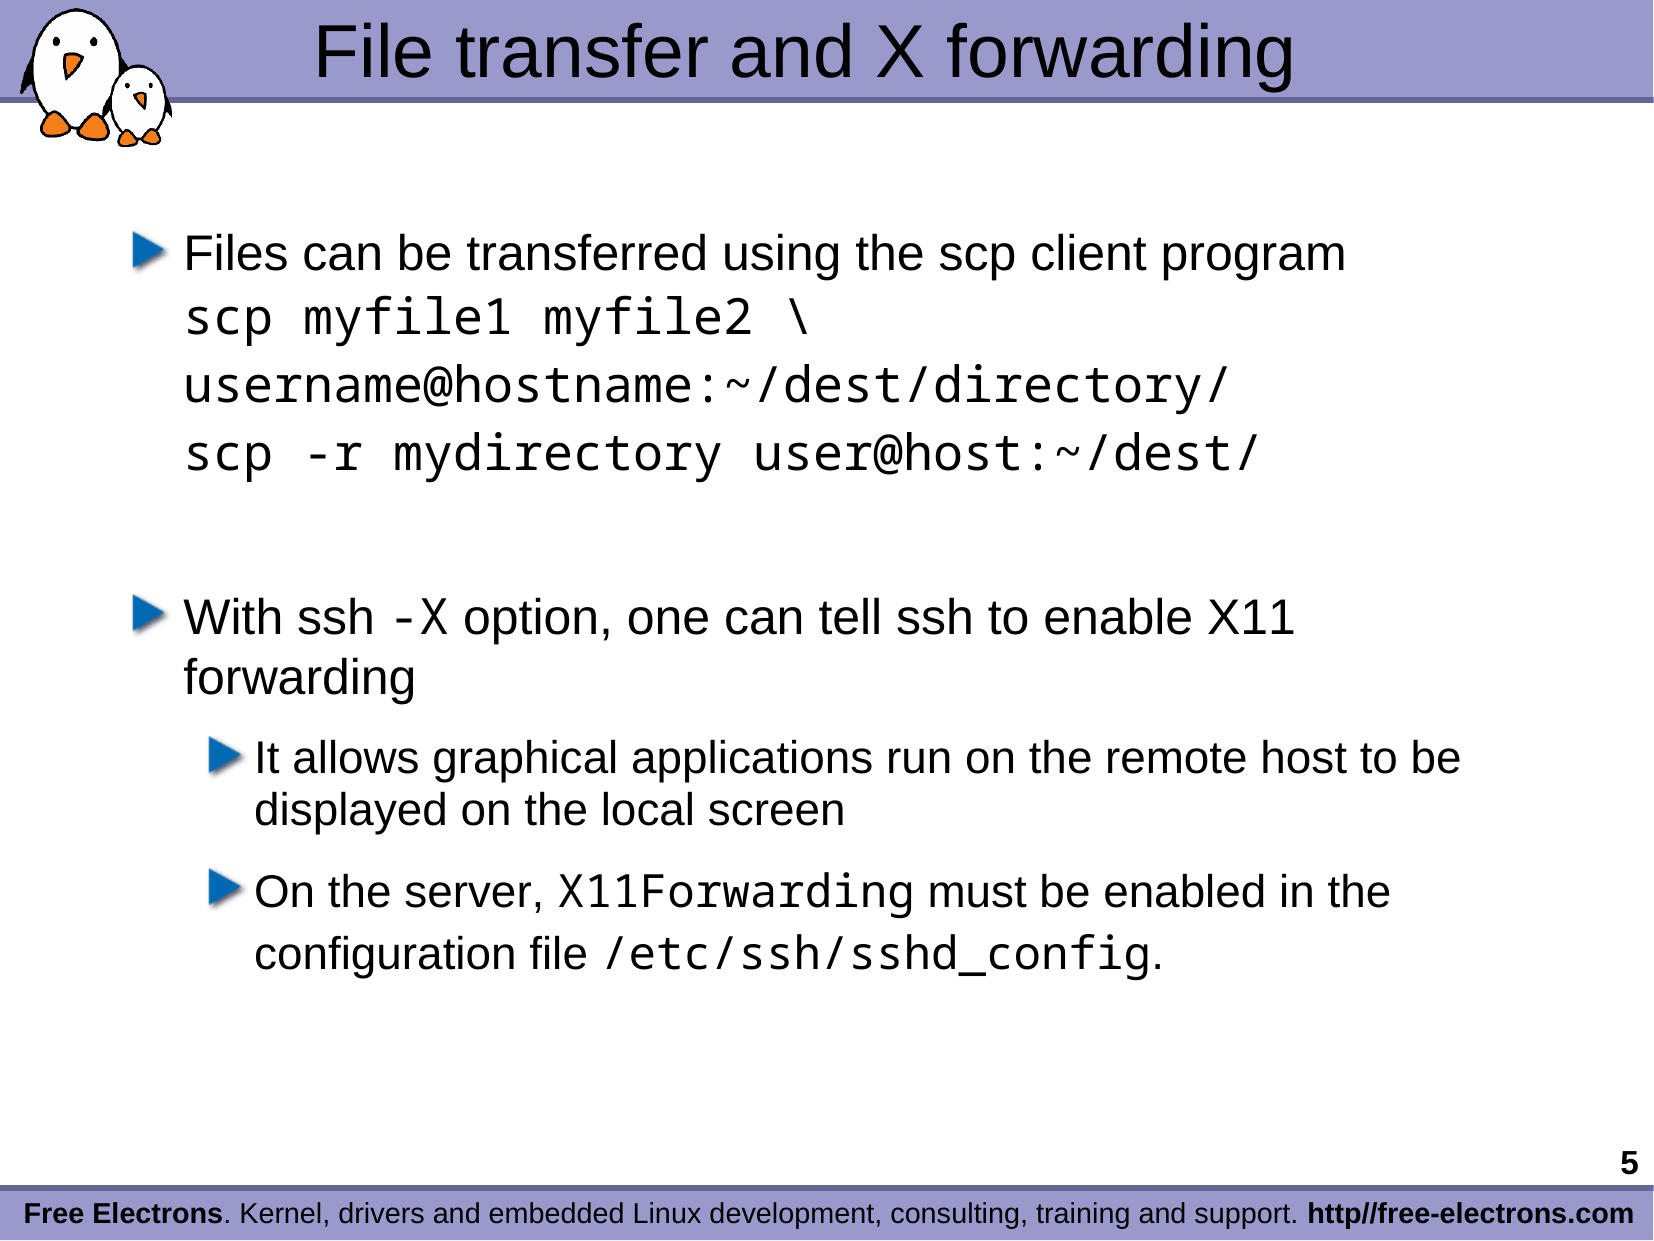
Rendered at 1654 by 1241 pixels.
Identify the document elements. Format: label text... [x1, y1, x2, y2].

list Files can be transferred using the scp client program scp myfile1 myfile2 \ username@hostname:~/dest/directory/ scp -r mydirectory user@host:~/dest/ With ssh -X option, one can tell ssh to enable X11 forwarding It allows graphical applications run on the remote host to be displayed on the local screen On the server, X11Forwarding must be enabled in the configuration file /etc/ssh/sshd_config. [112, 225, 1525, 1013]
picture [20, 8, 172, 147]
title File transfer and X forwarding [60, 0, 1551, 104]
